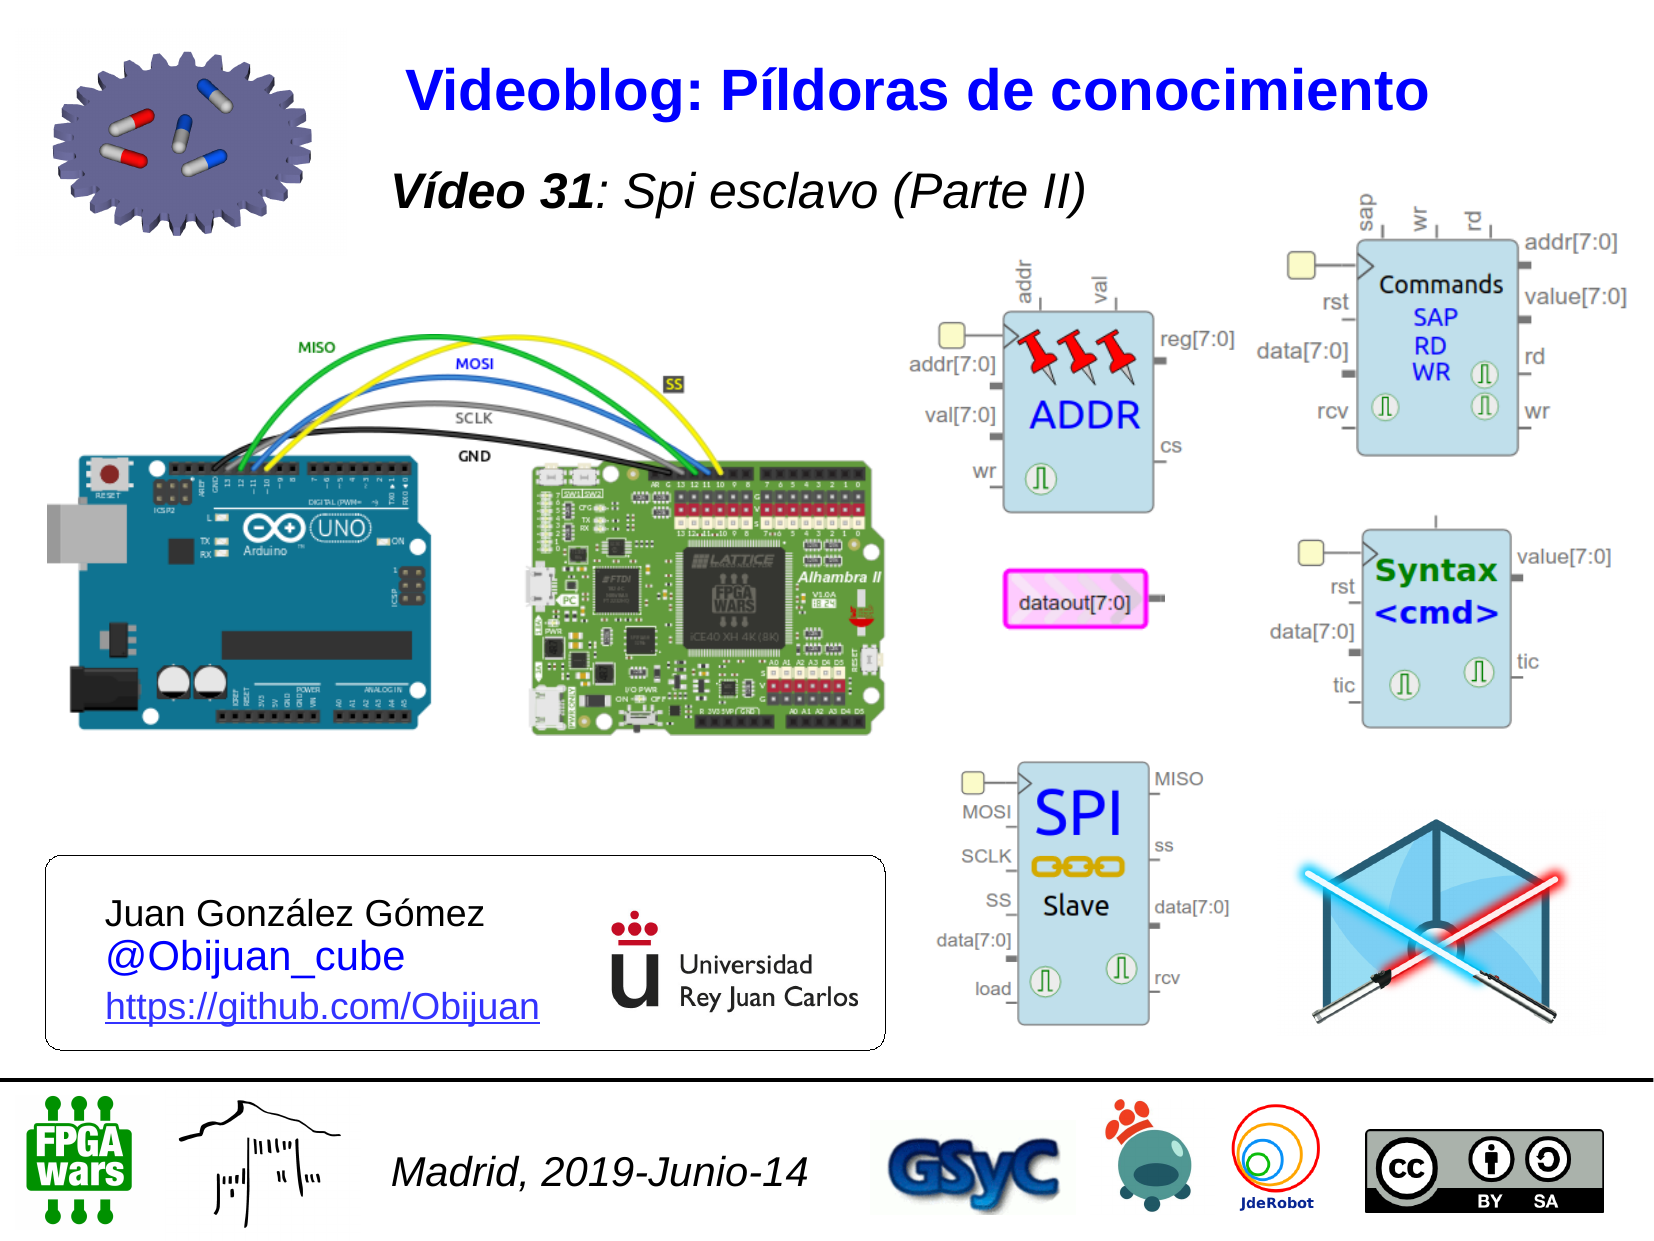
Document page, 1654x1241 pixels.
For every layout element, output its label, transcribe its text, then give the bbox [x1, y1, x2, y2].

picture [15, 1095, 150, 1231]
picture [870, 1120, 1076, 1216]
picture [1277, 809, 1606, 1036]
picture [1365, 1120, 1604, 1221]
text_box Juan González Gómez [90, 885, 601, 946]
picture [930, 750, 1246, 1036]
picture [990, 555, 1165, 640]
picture [165, 1089, 361, 1241]
text_box https://github.com/Obijuan [90, 978, 556, 1036]
picture [595, 900, 871, 1021]
text_box [45, 855, 886, 1051]
text_box @Obijuan_cube [90, 925, 451, 1001]
picture [900, 246, 1242, 525]
title Videoblog: Píldoras de conocimiento [405, 15, 1456, 166]
picture [1090, 1094, 1336, 1216]
picture [15, 28, 886, 736]
picture [1264, 500, 1621, 736]
text_box Madrid, 2019-Junio-14 [360, 1125, 841, 1219]
text_box Vídeo 31: Spi esclavo (Parte II) [390, 135, 1336, 247]
picture [1245, 179, 1632, 466]
